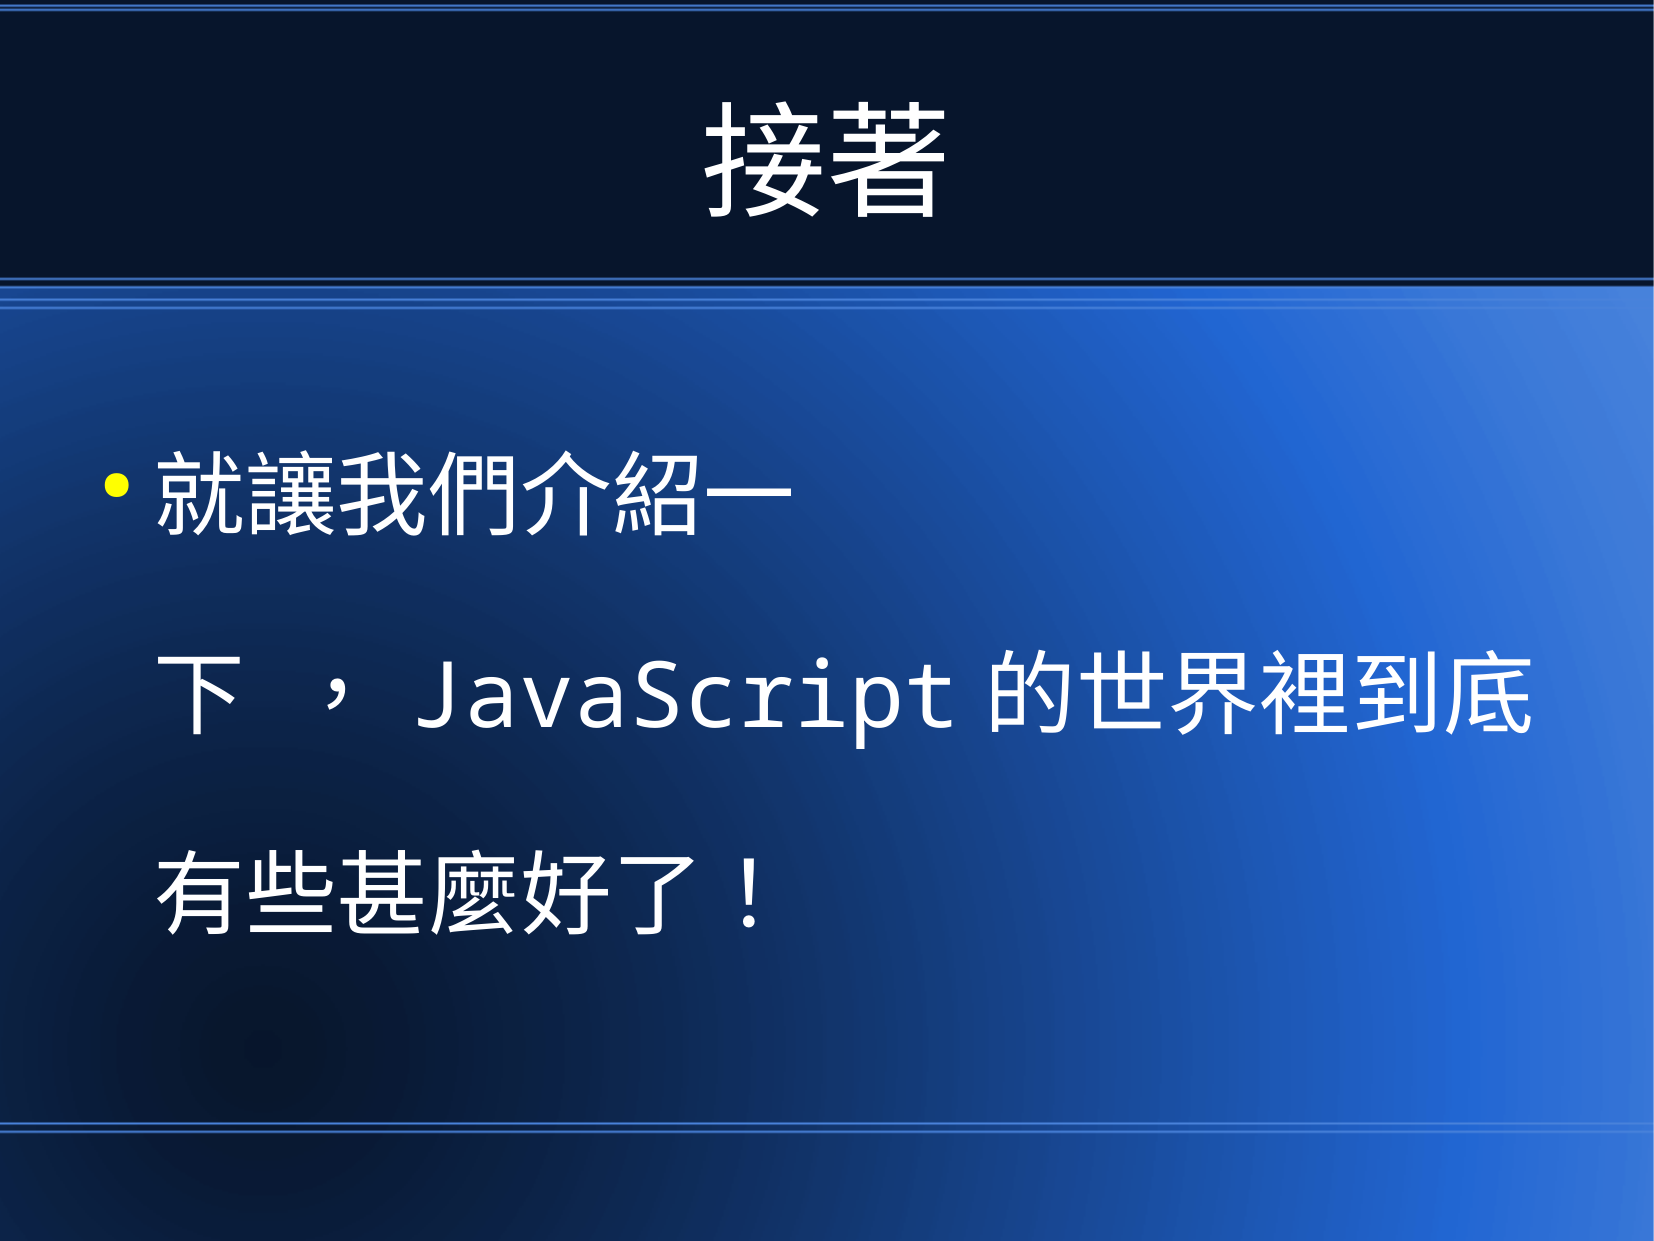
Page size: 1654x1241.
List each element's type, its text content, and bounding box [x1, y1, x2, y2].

title 接著 [82, 49, 1571, 257]
picture [0, 0, 1654, 1241]
list 就讓我們介紹一下 ，JavaScript的世界裡到底有些甚麼好了！ [82, 355, 1571, 1241]
